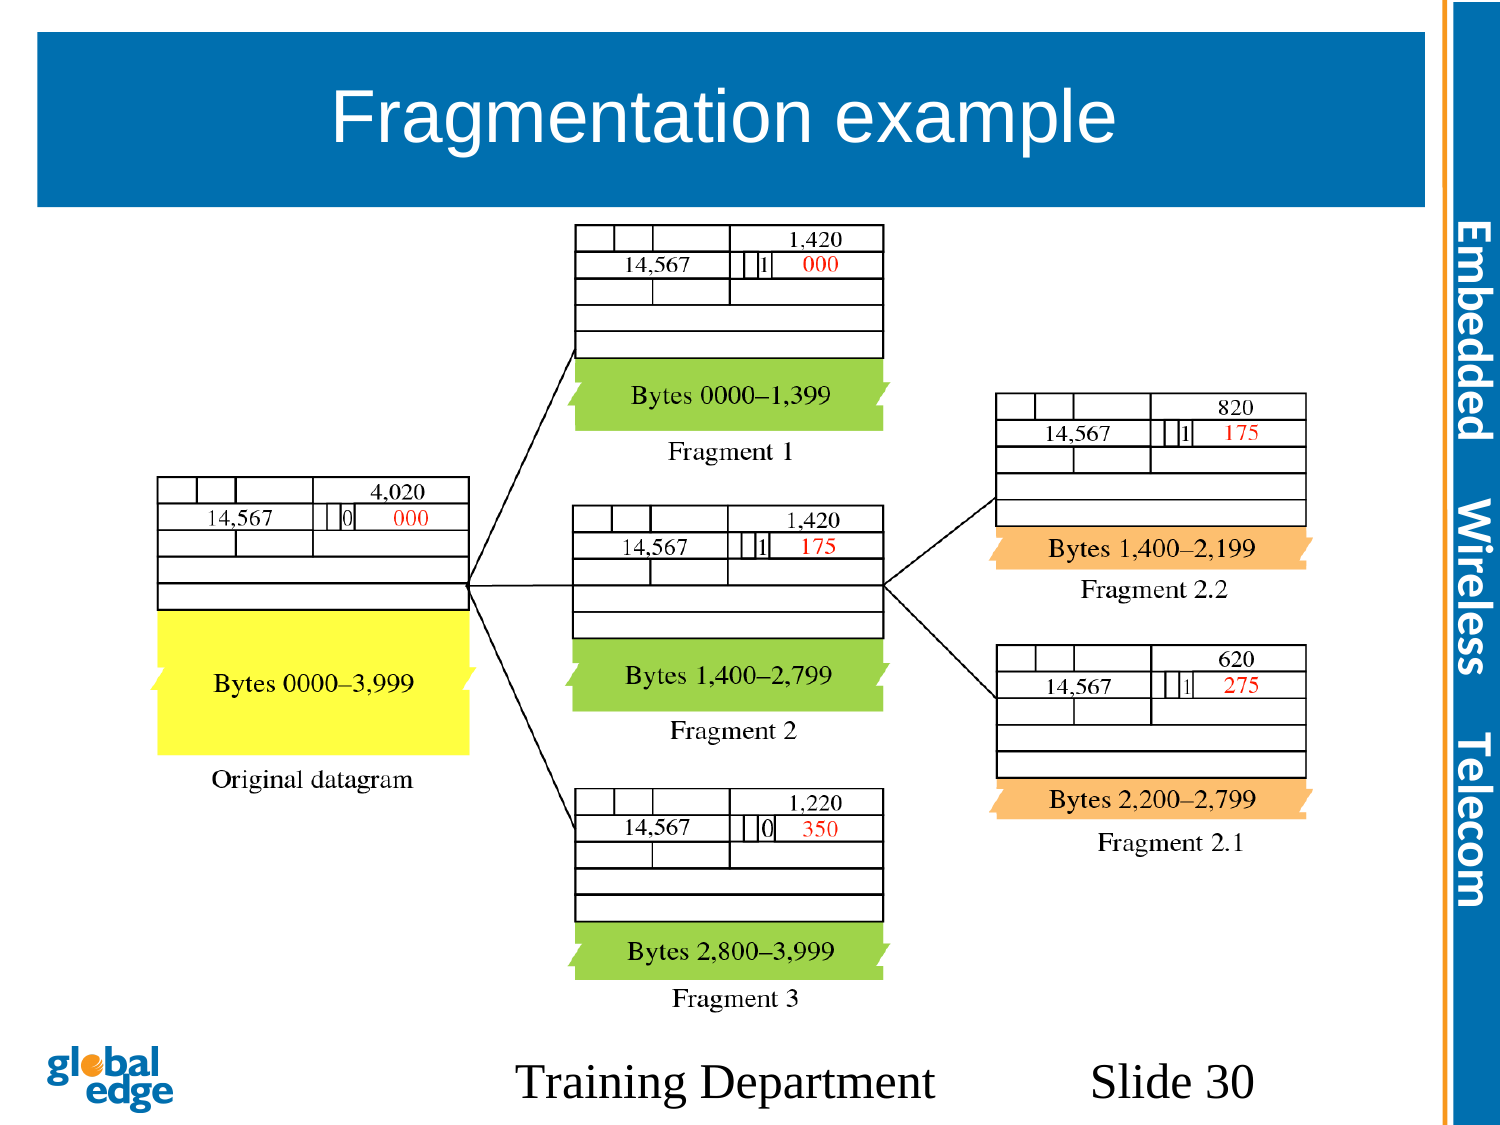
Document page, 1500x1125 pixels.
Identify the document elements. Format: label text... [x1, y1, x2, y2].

picture [34, 1034, 185, 1125]
title Fragmentation example [88, 64, 1361, 162]
picture [150, 224, 1313, 1013]
